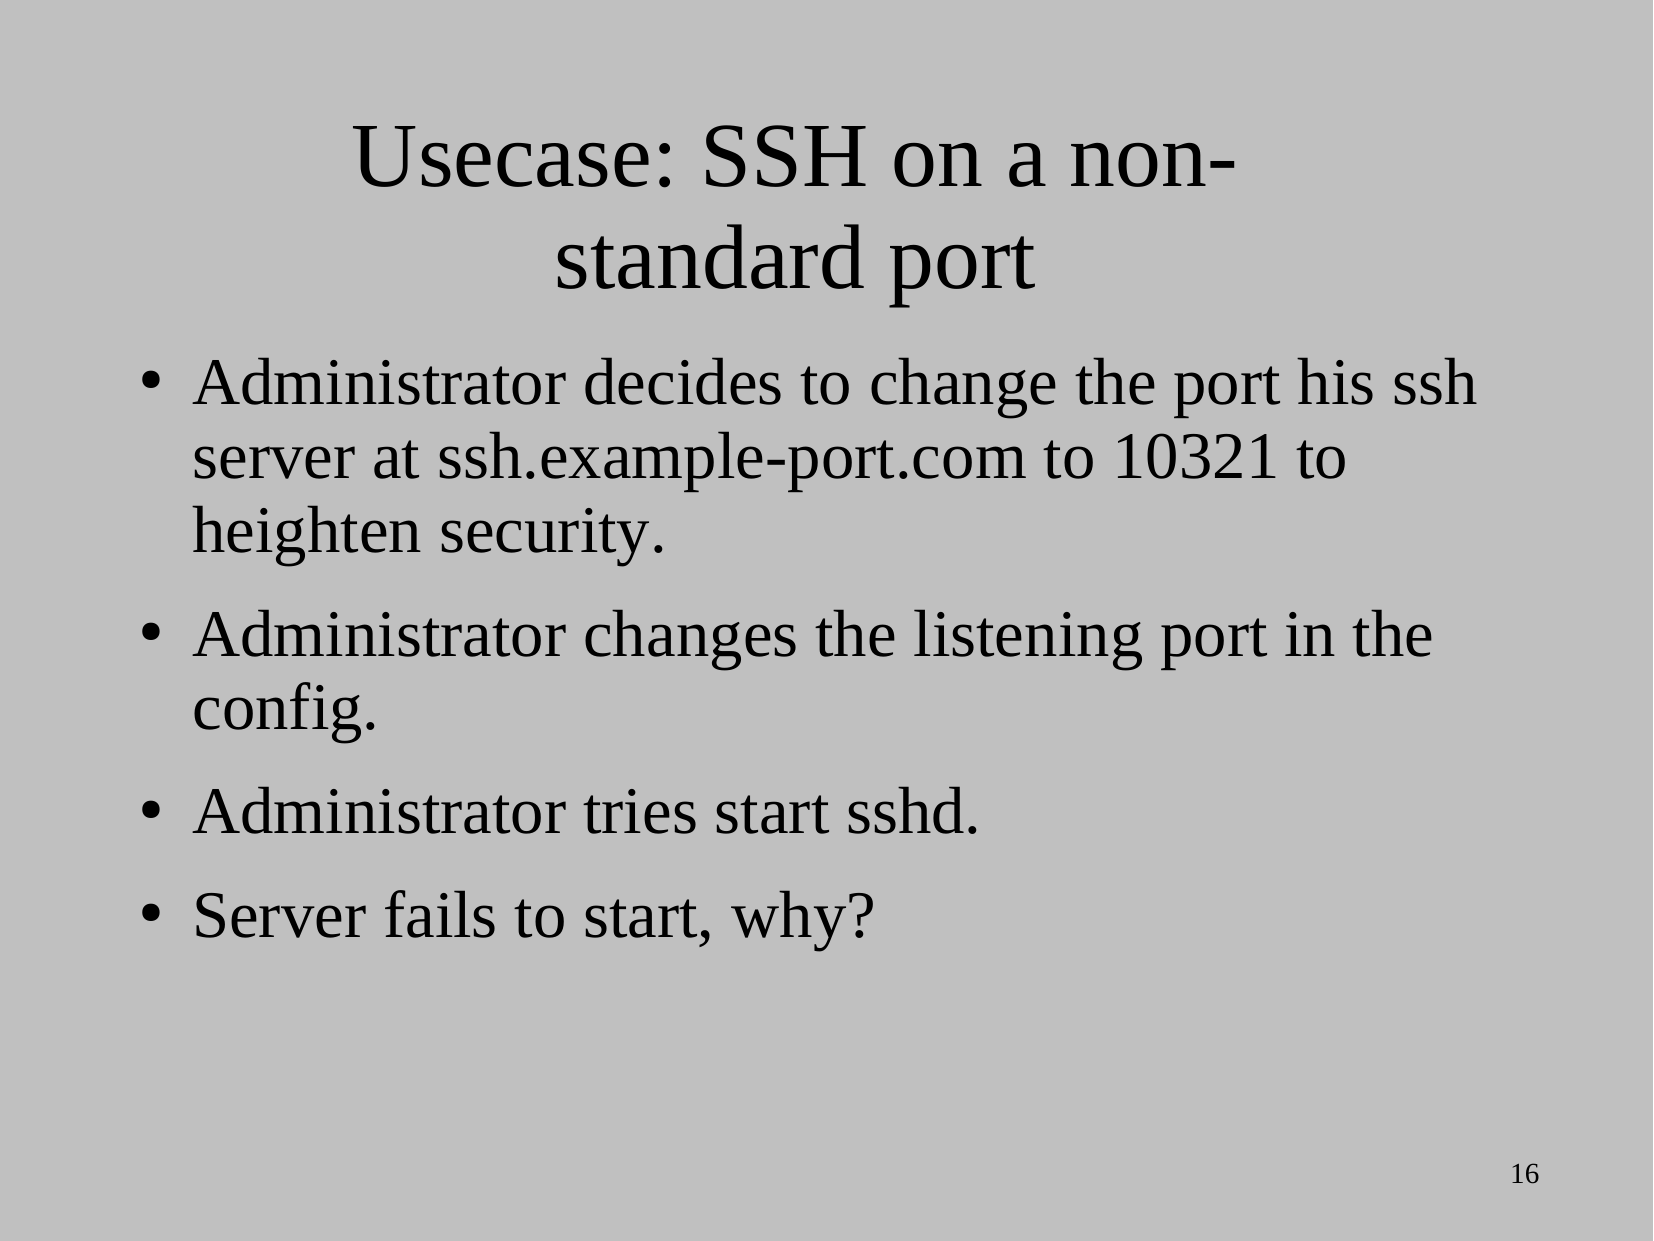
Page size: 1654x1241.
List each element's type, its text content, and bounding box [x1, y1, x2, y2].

title Usecase: SSH on a non-standard port [312, 102, 1279, 310]
list Administrator decides to change the port his ssh server at ssh.example-port.com to 10321 to heighten security. Administrator changes the listening port in the config. Administrator tries start sshd. Server fails to start, why? [121, 344, 1534, 1065]
